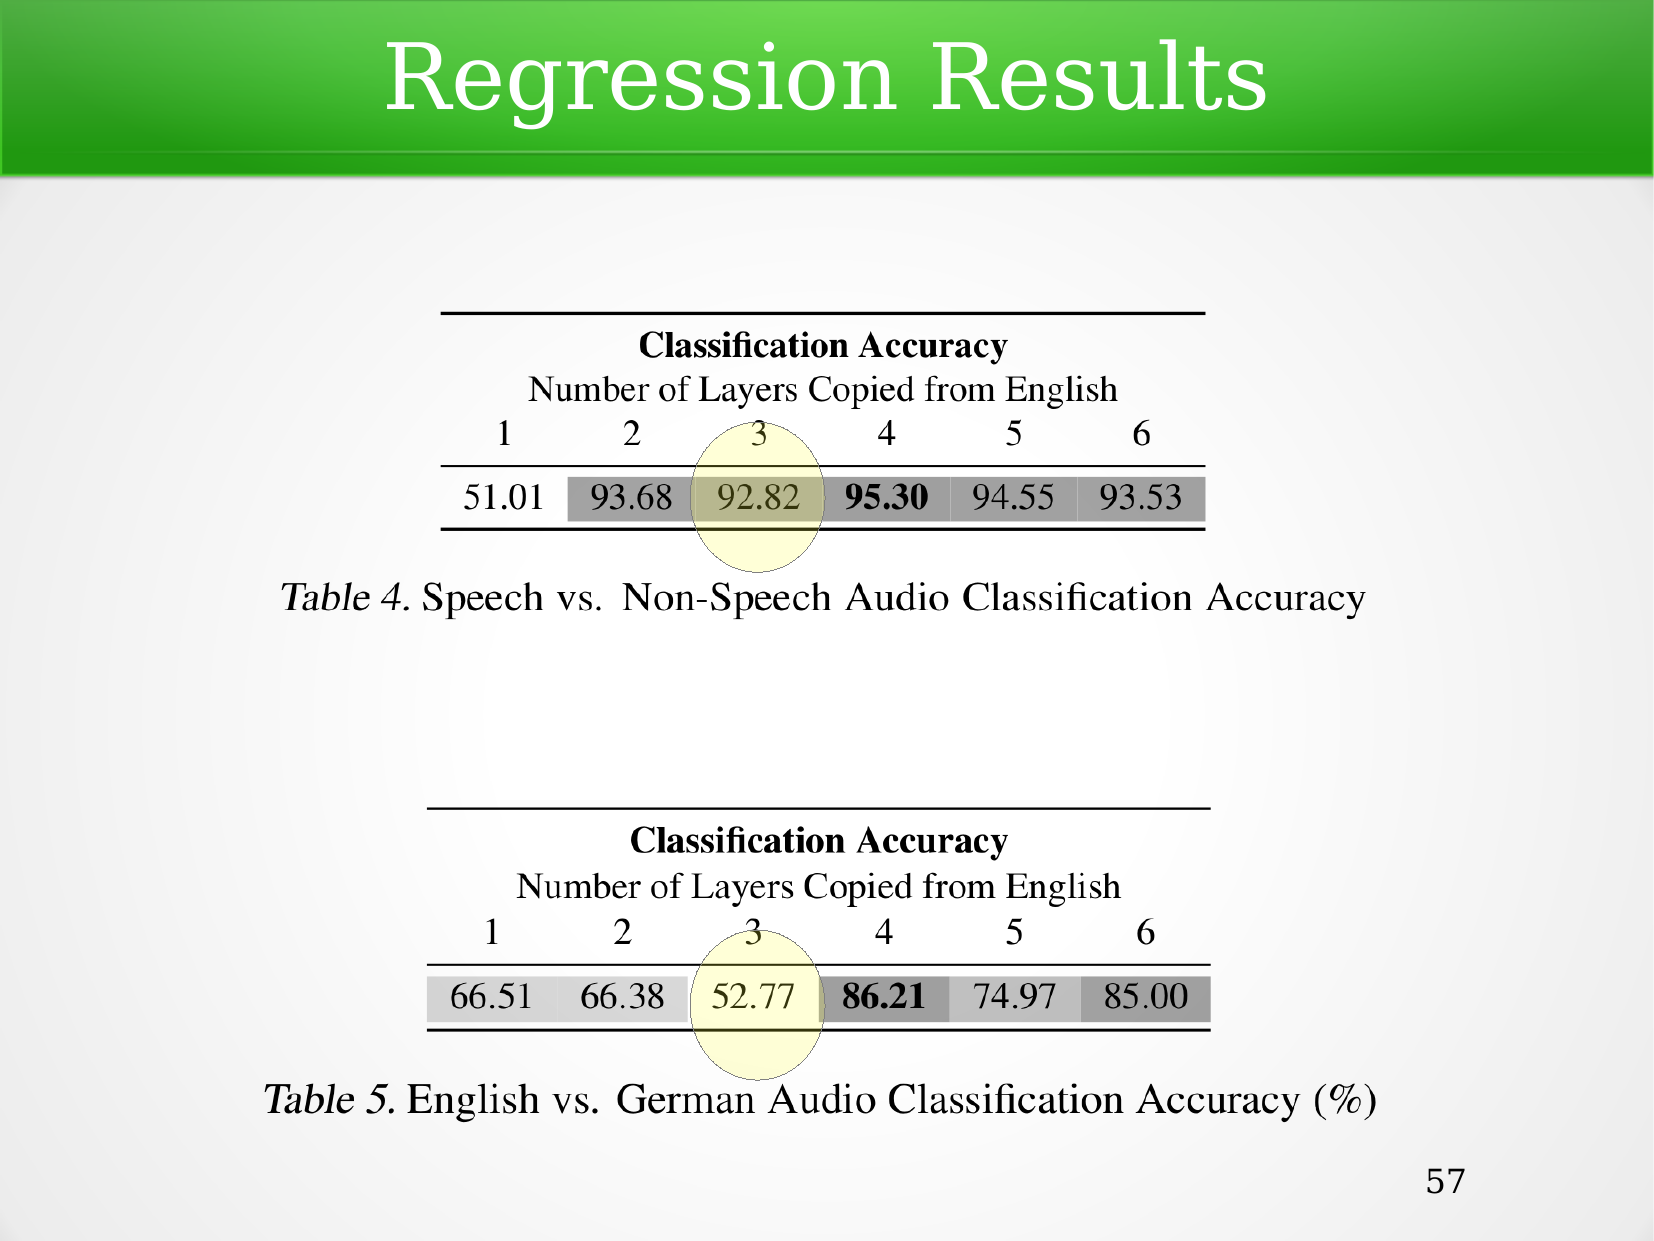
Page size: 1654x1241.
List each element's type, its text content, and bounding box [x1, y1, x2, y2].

text_box [690, 930, 826, 1081]
text_box [690, 422, 826, 573]
picture [0, 0, 1654, 1241]
title Regression Results [82, 11, 1571, 154]
